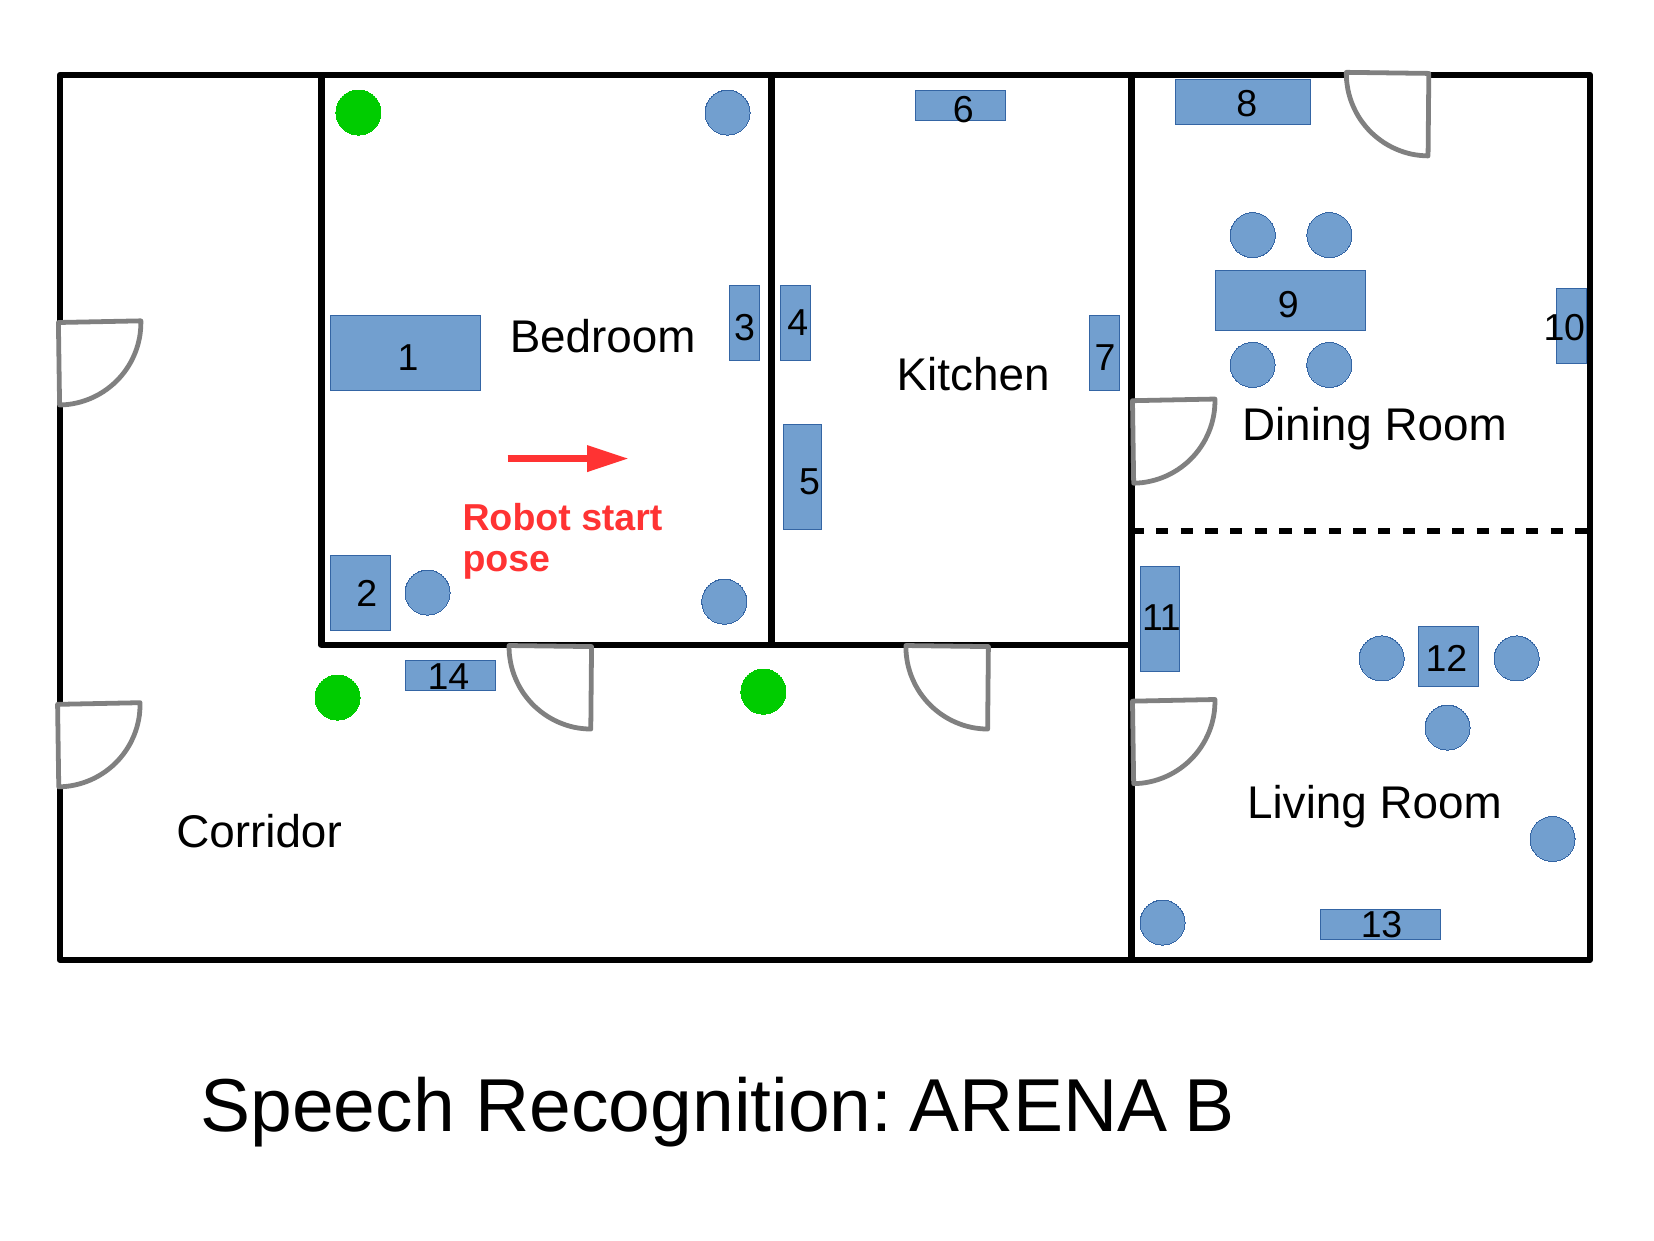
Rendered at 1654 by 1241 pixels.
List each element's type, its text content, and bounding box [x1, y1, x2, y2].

text_box 1 [382, 329, 434, 386]
text_box 11 [1127, 588, 1199, 646]
text_box Bedroom [495, 303, 711, 370]
text_box Corridor [161, 798, 357, 865]
text_box 3 [719, 299, 770, 357]
text_box Speech Recognition: ARENA B [185, 1055, 1436, 1155]
text_box [57, 72, 1591, 961]
text_box Robot start pose [447, 488, 688, 588]
text_box 5 [784, 453, 835, 510]
text_box 12 [1410, 630, 1483, 688]
text_box 10 [1528, 299, 1601, 357]
text_box 13 [1345, 895, 1418, 953]
text_box 9 [1263, 275, 1314, 333]
text_box 7 [1079, 329, 1131, 386]
text_box Kitchen [881, 341, 1065, 408]
text_box Dining Room [1227, 391, 1522, 458]
text_box 14 [412, 647, 485, 705]
text_box 8 [1221, 75, 1273, 132]
text_box Living Room [1232, 769, 1517, 836]
text_box 2 [341, 565, 392, 623]
text_box 4 [772, 293, 823, 351]
text_box 6 [938, 81, 989, 138]
